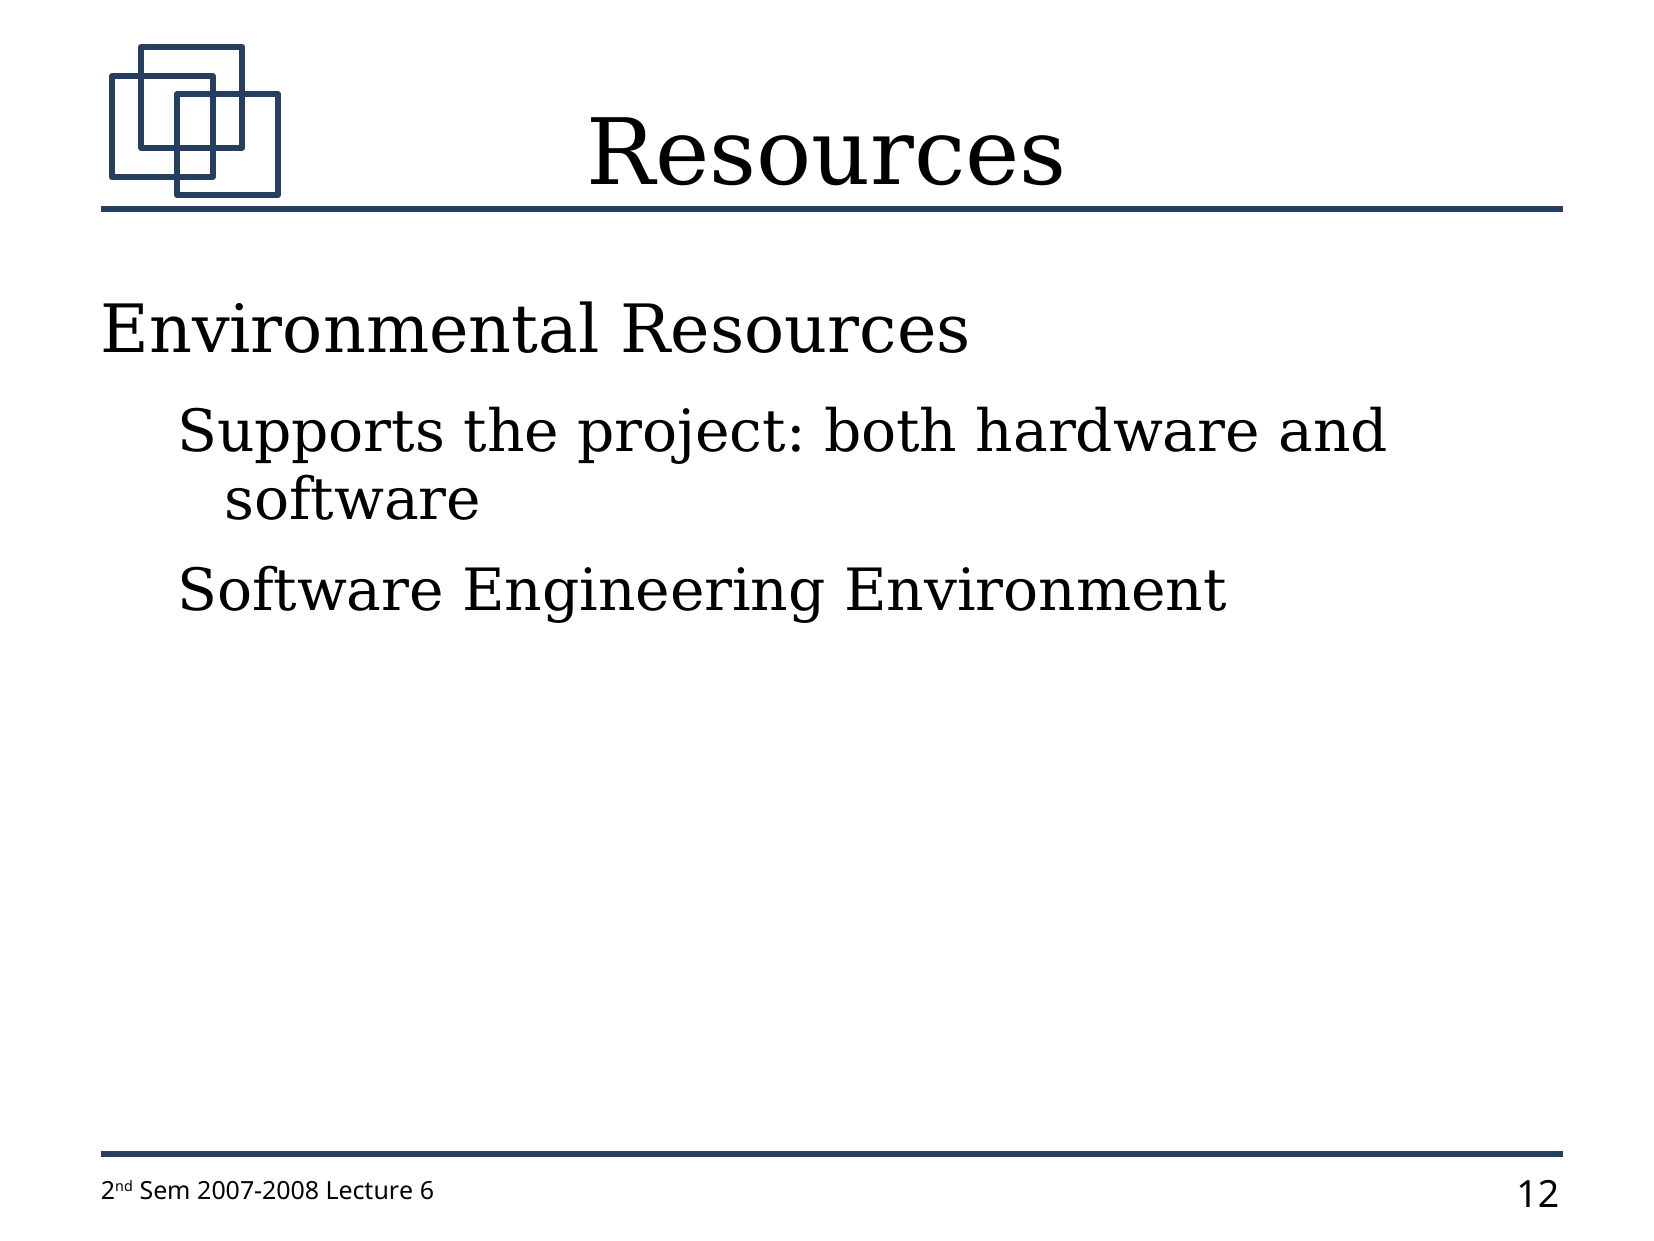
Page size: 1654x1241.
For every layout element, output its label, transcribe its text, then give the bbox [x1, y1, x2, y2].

title Resources [82, 49, 1571, 257]
list Environmental Resources Supports the project: both hardware and software Software Engineering Environment [82, 290, 1571, 1109]
